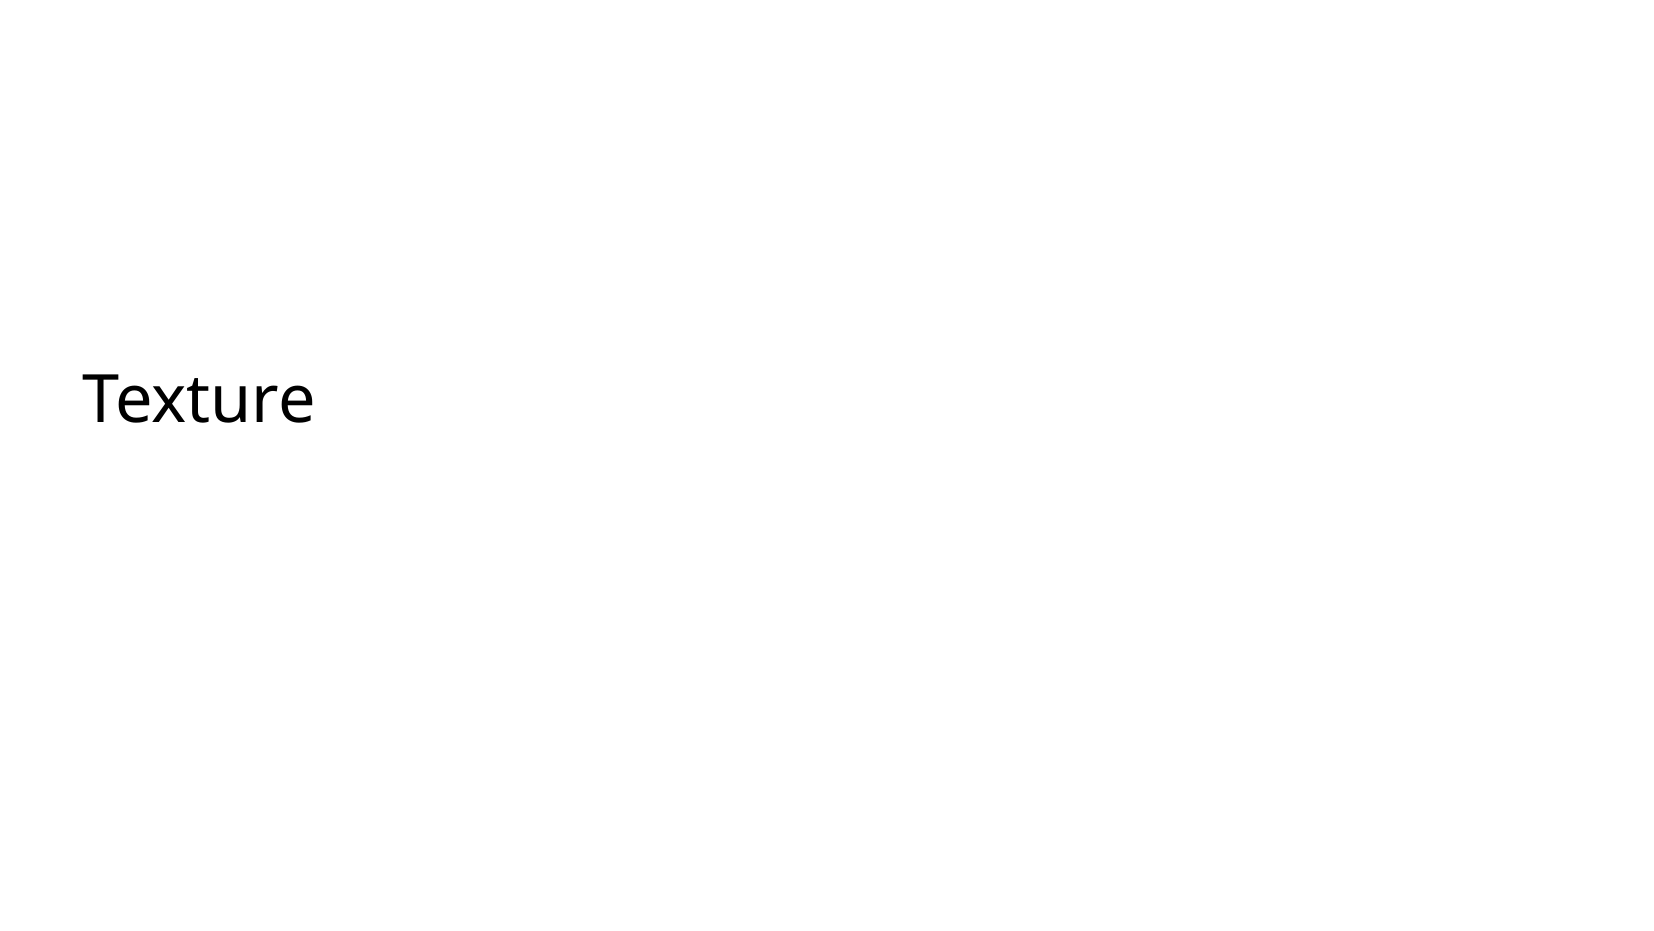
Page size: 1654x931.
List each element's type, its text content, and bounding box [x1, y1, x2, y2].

subtitle Texture [82, 37, 1571, 757]
